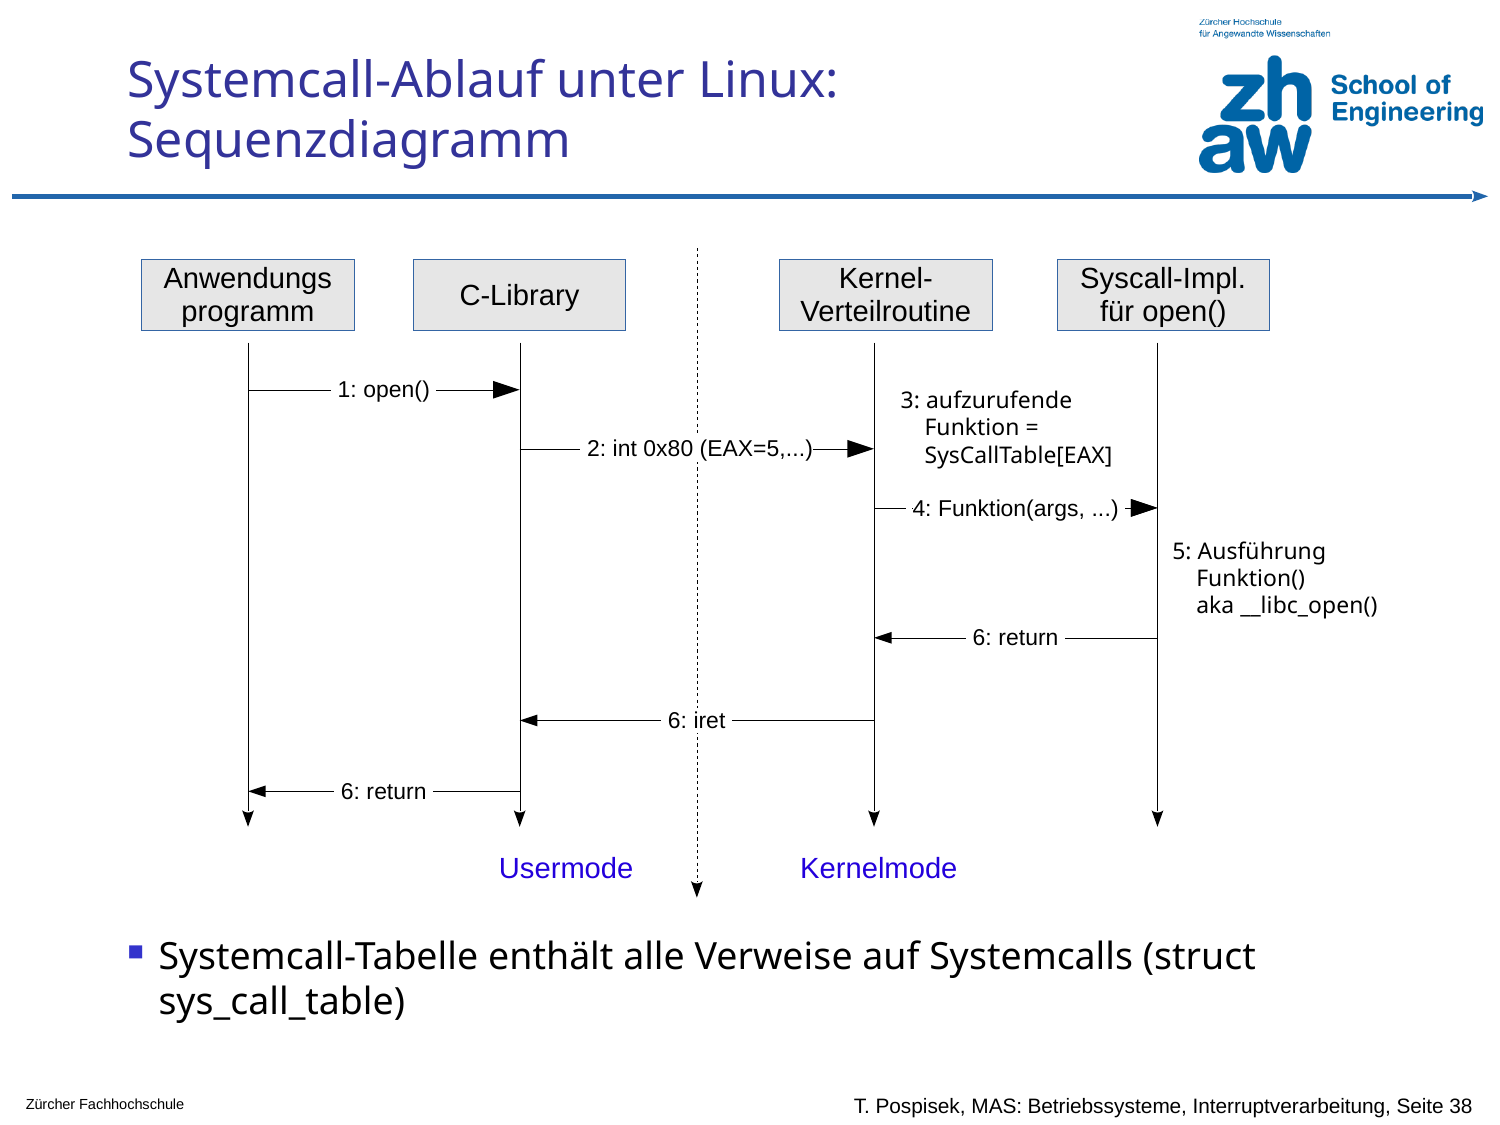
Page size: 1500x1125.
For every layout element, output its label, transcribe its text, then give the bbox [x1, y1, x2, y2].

picture [1199, 19, 1483, 173]
text_box Usermode [484, 844, 650, 893]
text_box 3: aufzurufende Funktion = SysCallTable[EAX] [885, 377, 1205, 476]
text_box Kernelmode [785, 844, 973, 893]
text_box Kernel- Verteilroutine [779, 259, 993, 331]
text_box 5: Ausführung Funktion() aka __libc_open() [1157, 528, 1477, 626]
text_box Systemcall-Tabelle enthält alle Verweise auf Systemcalls (struct sys_call_table) [112, 924, 1350, 1030]
title Systemcall-Ablauf unter Linux: Sequenzdiagramm [112, 50, 1391, 175]
text_box C-Library [413, 259, 626, 331]
text_box Anwendungs programm [141, 259, 355, 331]
text_box Syscall-Impl. für open() [1057, 259, 1270, 331]
